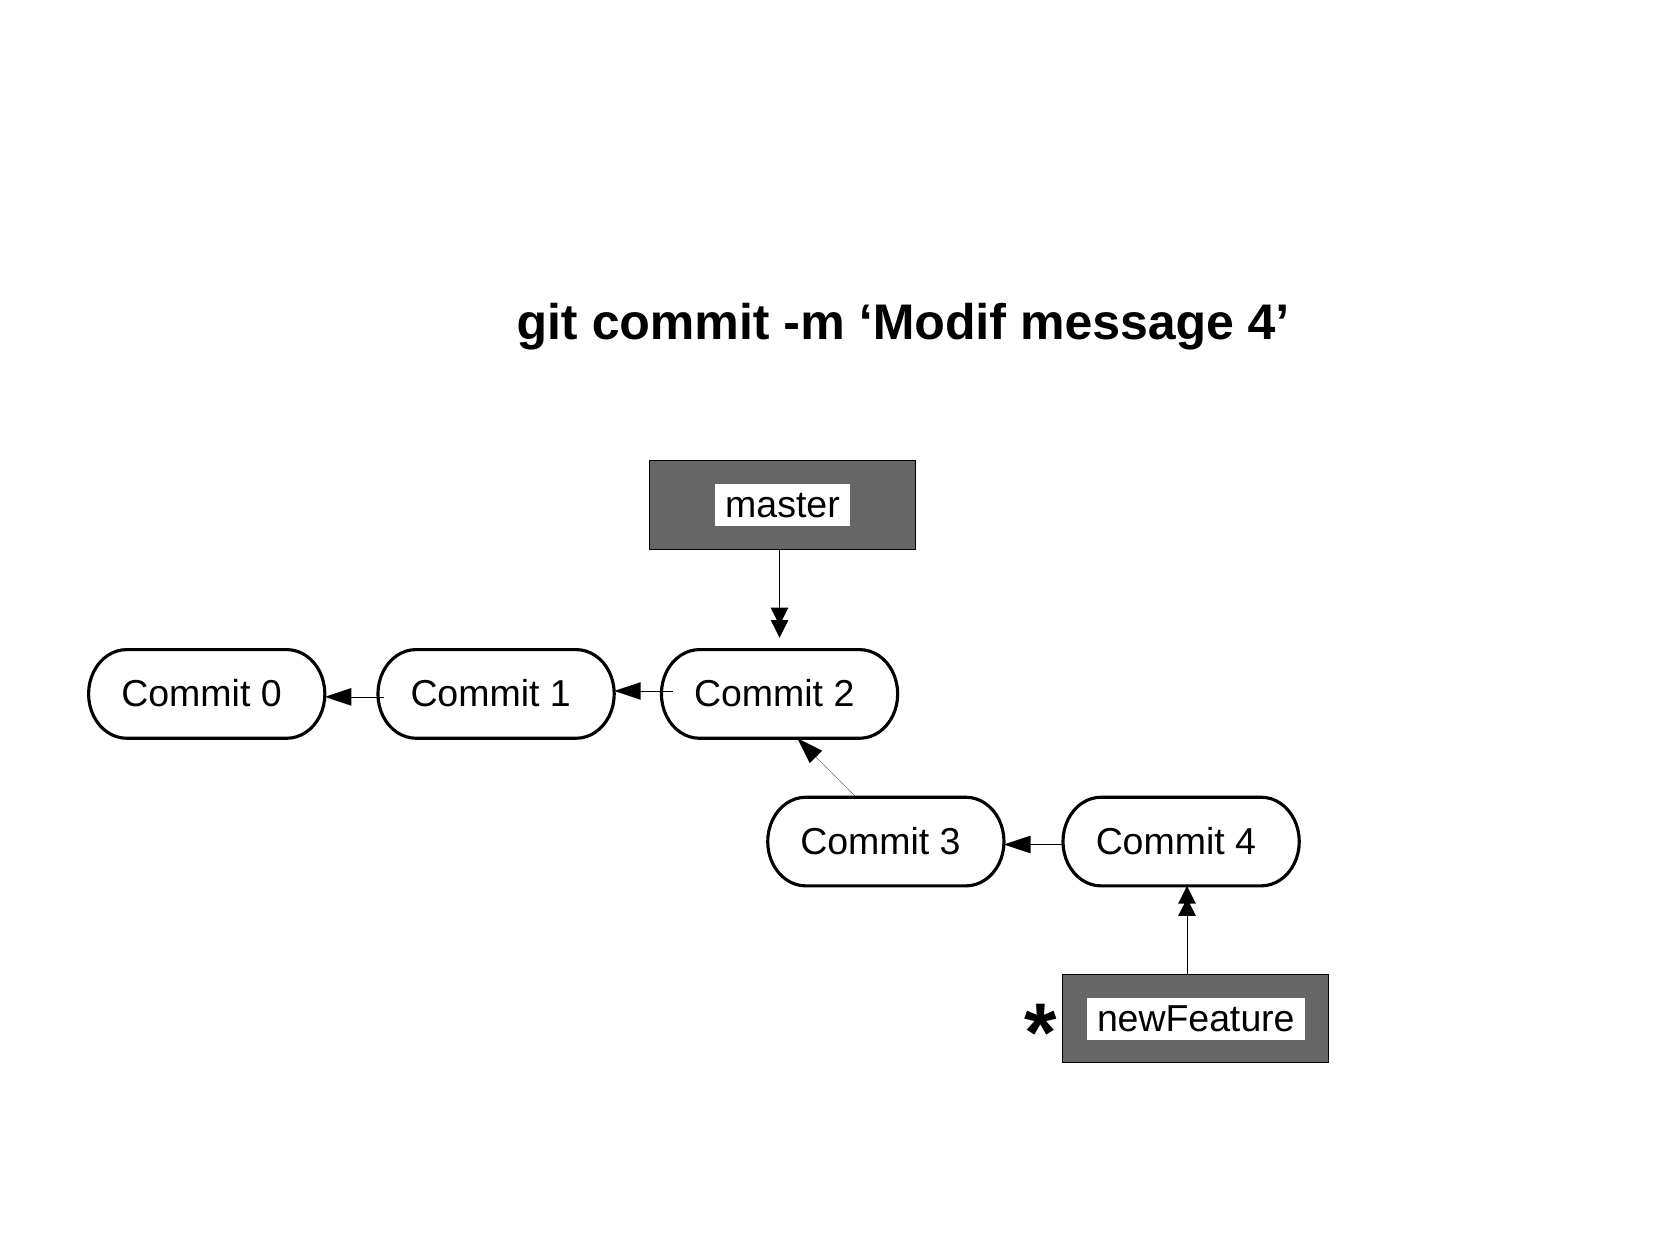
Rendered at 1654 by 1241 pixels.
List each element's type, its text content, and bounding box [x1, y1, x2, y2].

text_box Commit 1 [377, 649, 615, 739]
text_box master [649, 460, 916, 550]
text_box Commit 0 [88, 649, 325, 739]
text_box Commit 3 [767, 797, 1004, 886]
text_box newFeature [1062, 974, 1329, 1063]
text_box * [1009, 979, 1069, 1087]
text_box Commit 2 [661, 649, 898, 739]
text_box Commit 4 [1062, 797, 1300, 886]
text_box git commit -m ‘Modif message 4’ [501, 287, 1329, 414]
